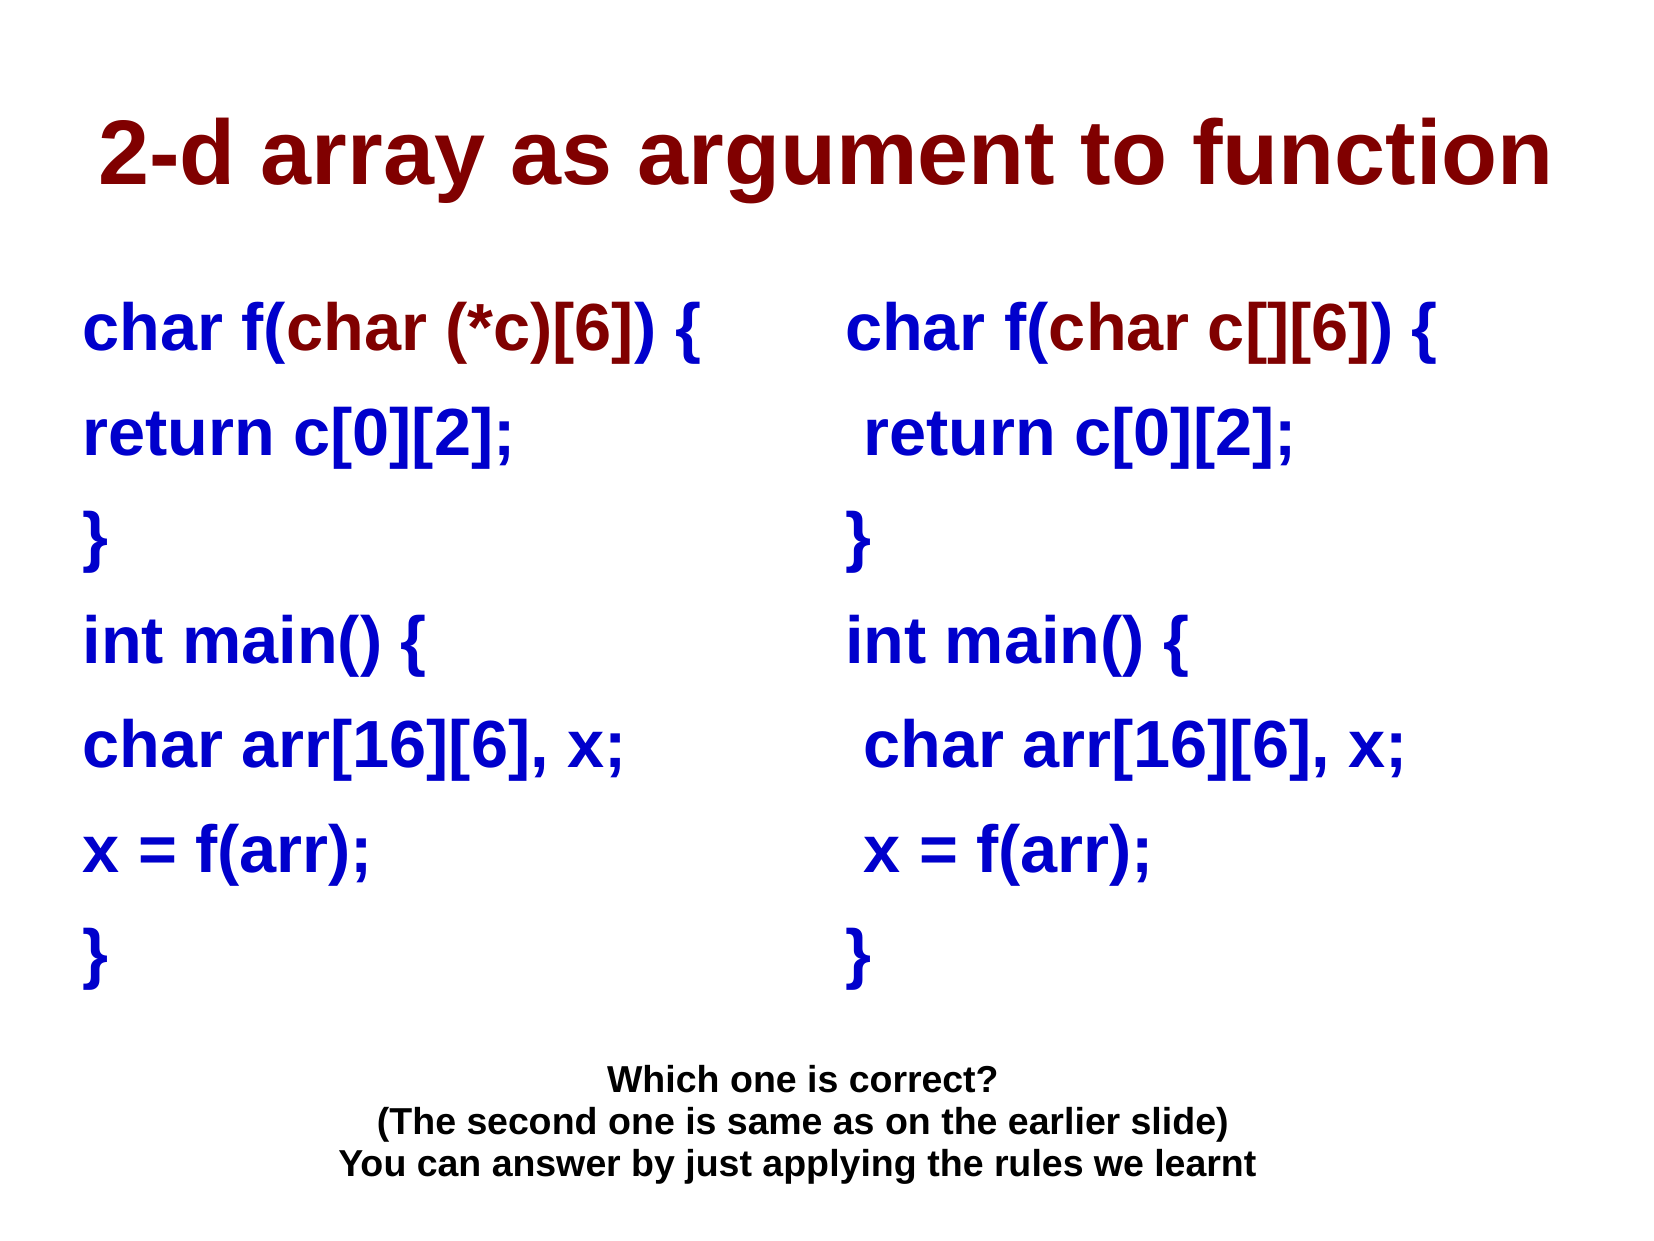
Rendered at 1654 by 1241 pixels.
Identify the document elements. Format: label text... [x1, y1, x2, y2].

list char f(char (*c)[6]) { return c[0][2]; } int main() { char arr[16][6], x; x = f(arr); } [82, 290, 809, 1010]
list char f(char c[][6]) { return c[0][2]; } int main() { char arr[16][6], x; x = f(arr); } [845, 290, 1572, 1010]
text_box Which one is correct? (The second one is same as on the earlier slide) You can answer by just applying the rules we learnt [153, 1051, 1453, 1192]
title 2-d array as argument to function [82, 49, 1571, 257]
